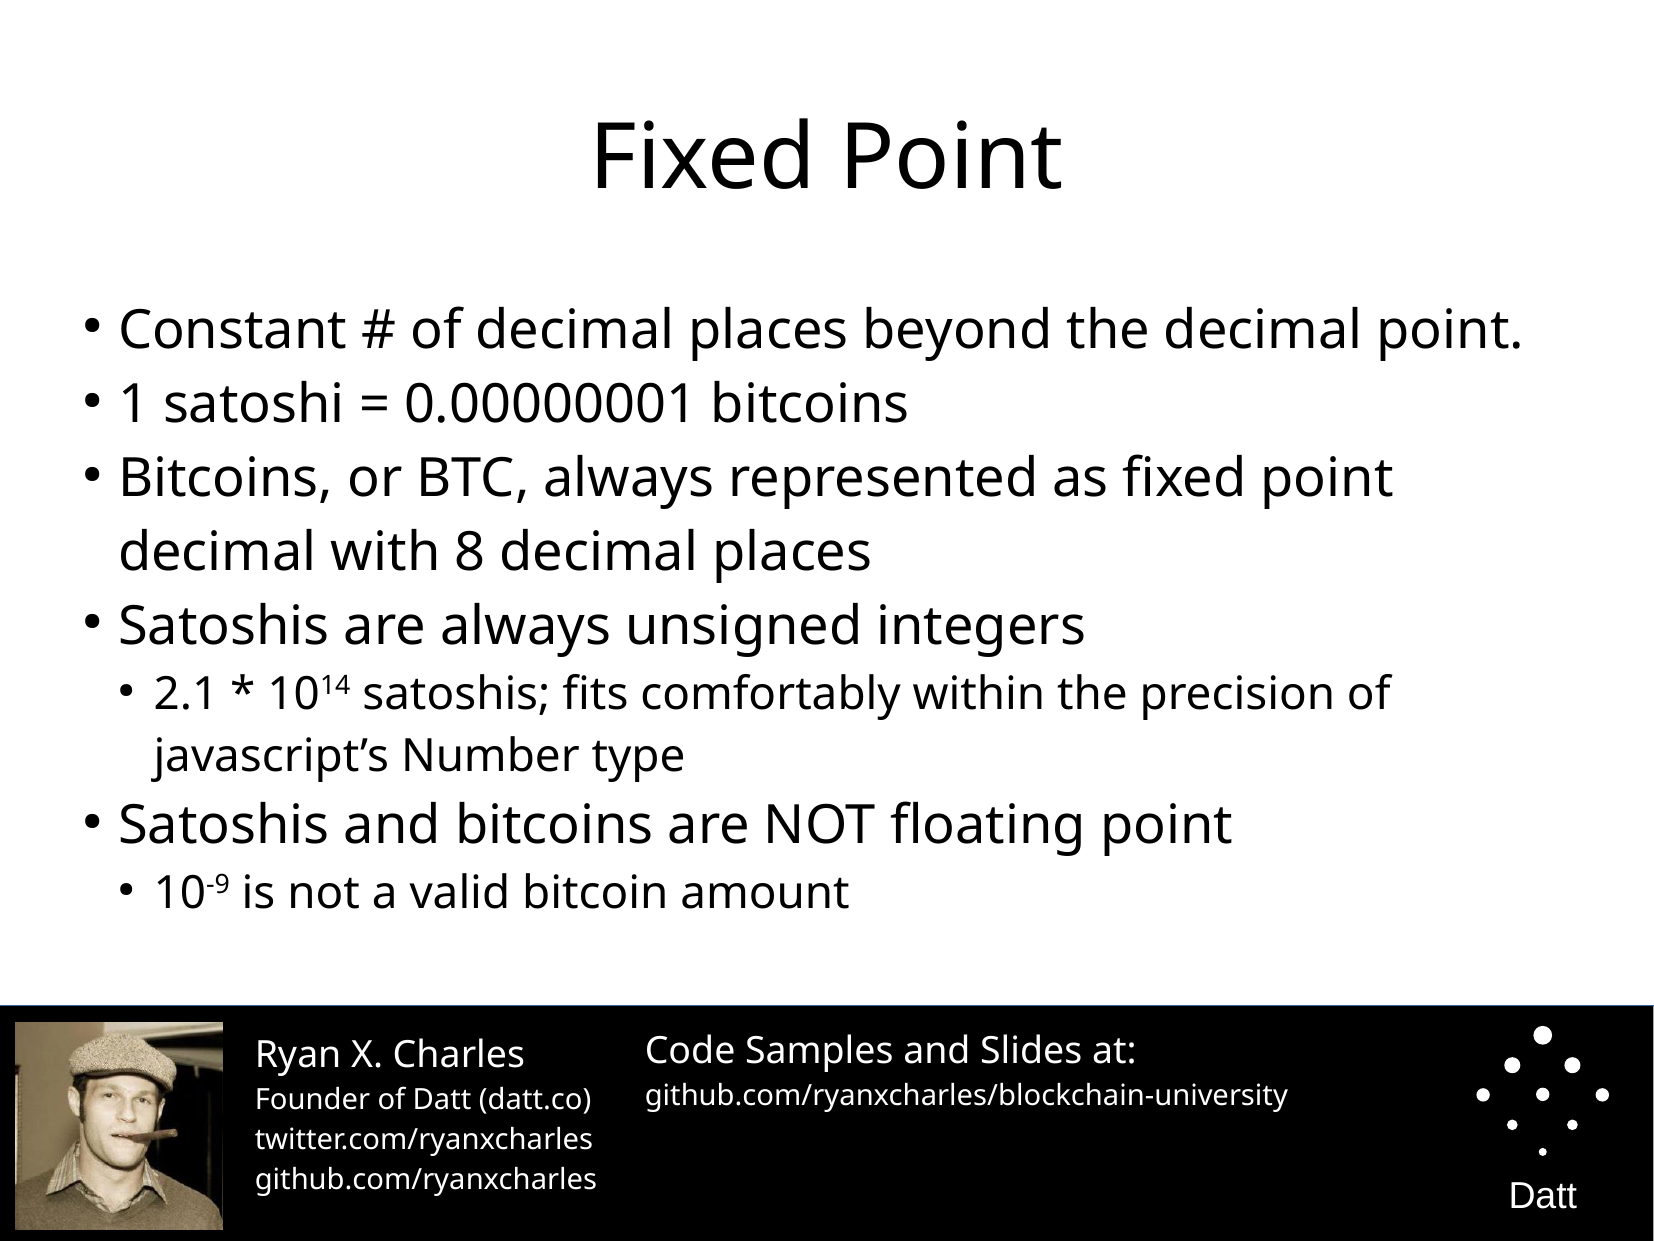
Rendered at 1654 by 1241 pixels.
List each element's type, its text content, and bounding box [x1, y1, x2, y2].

text_box Ryan X. Charles Founder of Datt (datt.co) twitter.com/ryanxcharles github.com/ryanxcharles [240, 1020, 976, 1241]
title Fixed Point [82, 49, 1571, 257]
text_box Code Samples and Slides at: github.com/ryanxcharles/blockchain-university [630, 1015, 1403, 1156]
text_box Constant # of decimal places beyond the decimal point. 1 satoshi = 0.00000001 bitcoins Bitcoins, or BTC, always represented as fixed point decimal with 8 decimal places Satoshis are always unsigned integers 2.1 * 1014 satoshis; fits comfortably within the precision of javascript’s Number type Satoshis and bitcoins are NOT floating point 10-9 is not a valid bitcoin amount [82, 290, 1576, 1010]
text_box Datt [1452, 1167, 1633, 1241]
picture [15, 1022, 223, 1231]
picture [1475, 1023, 1611, 1159]
text_box [0, 1005, 1654, 1241]
